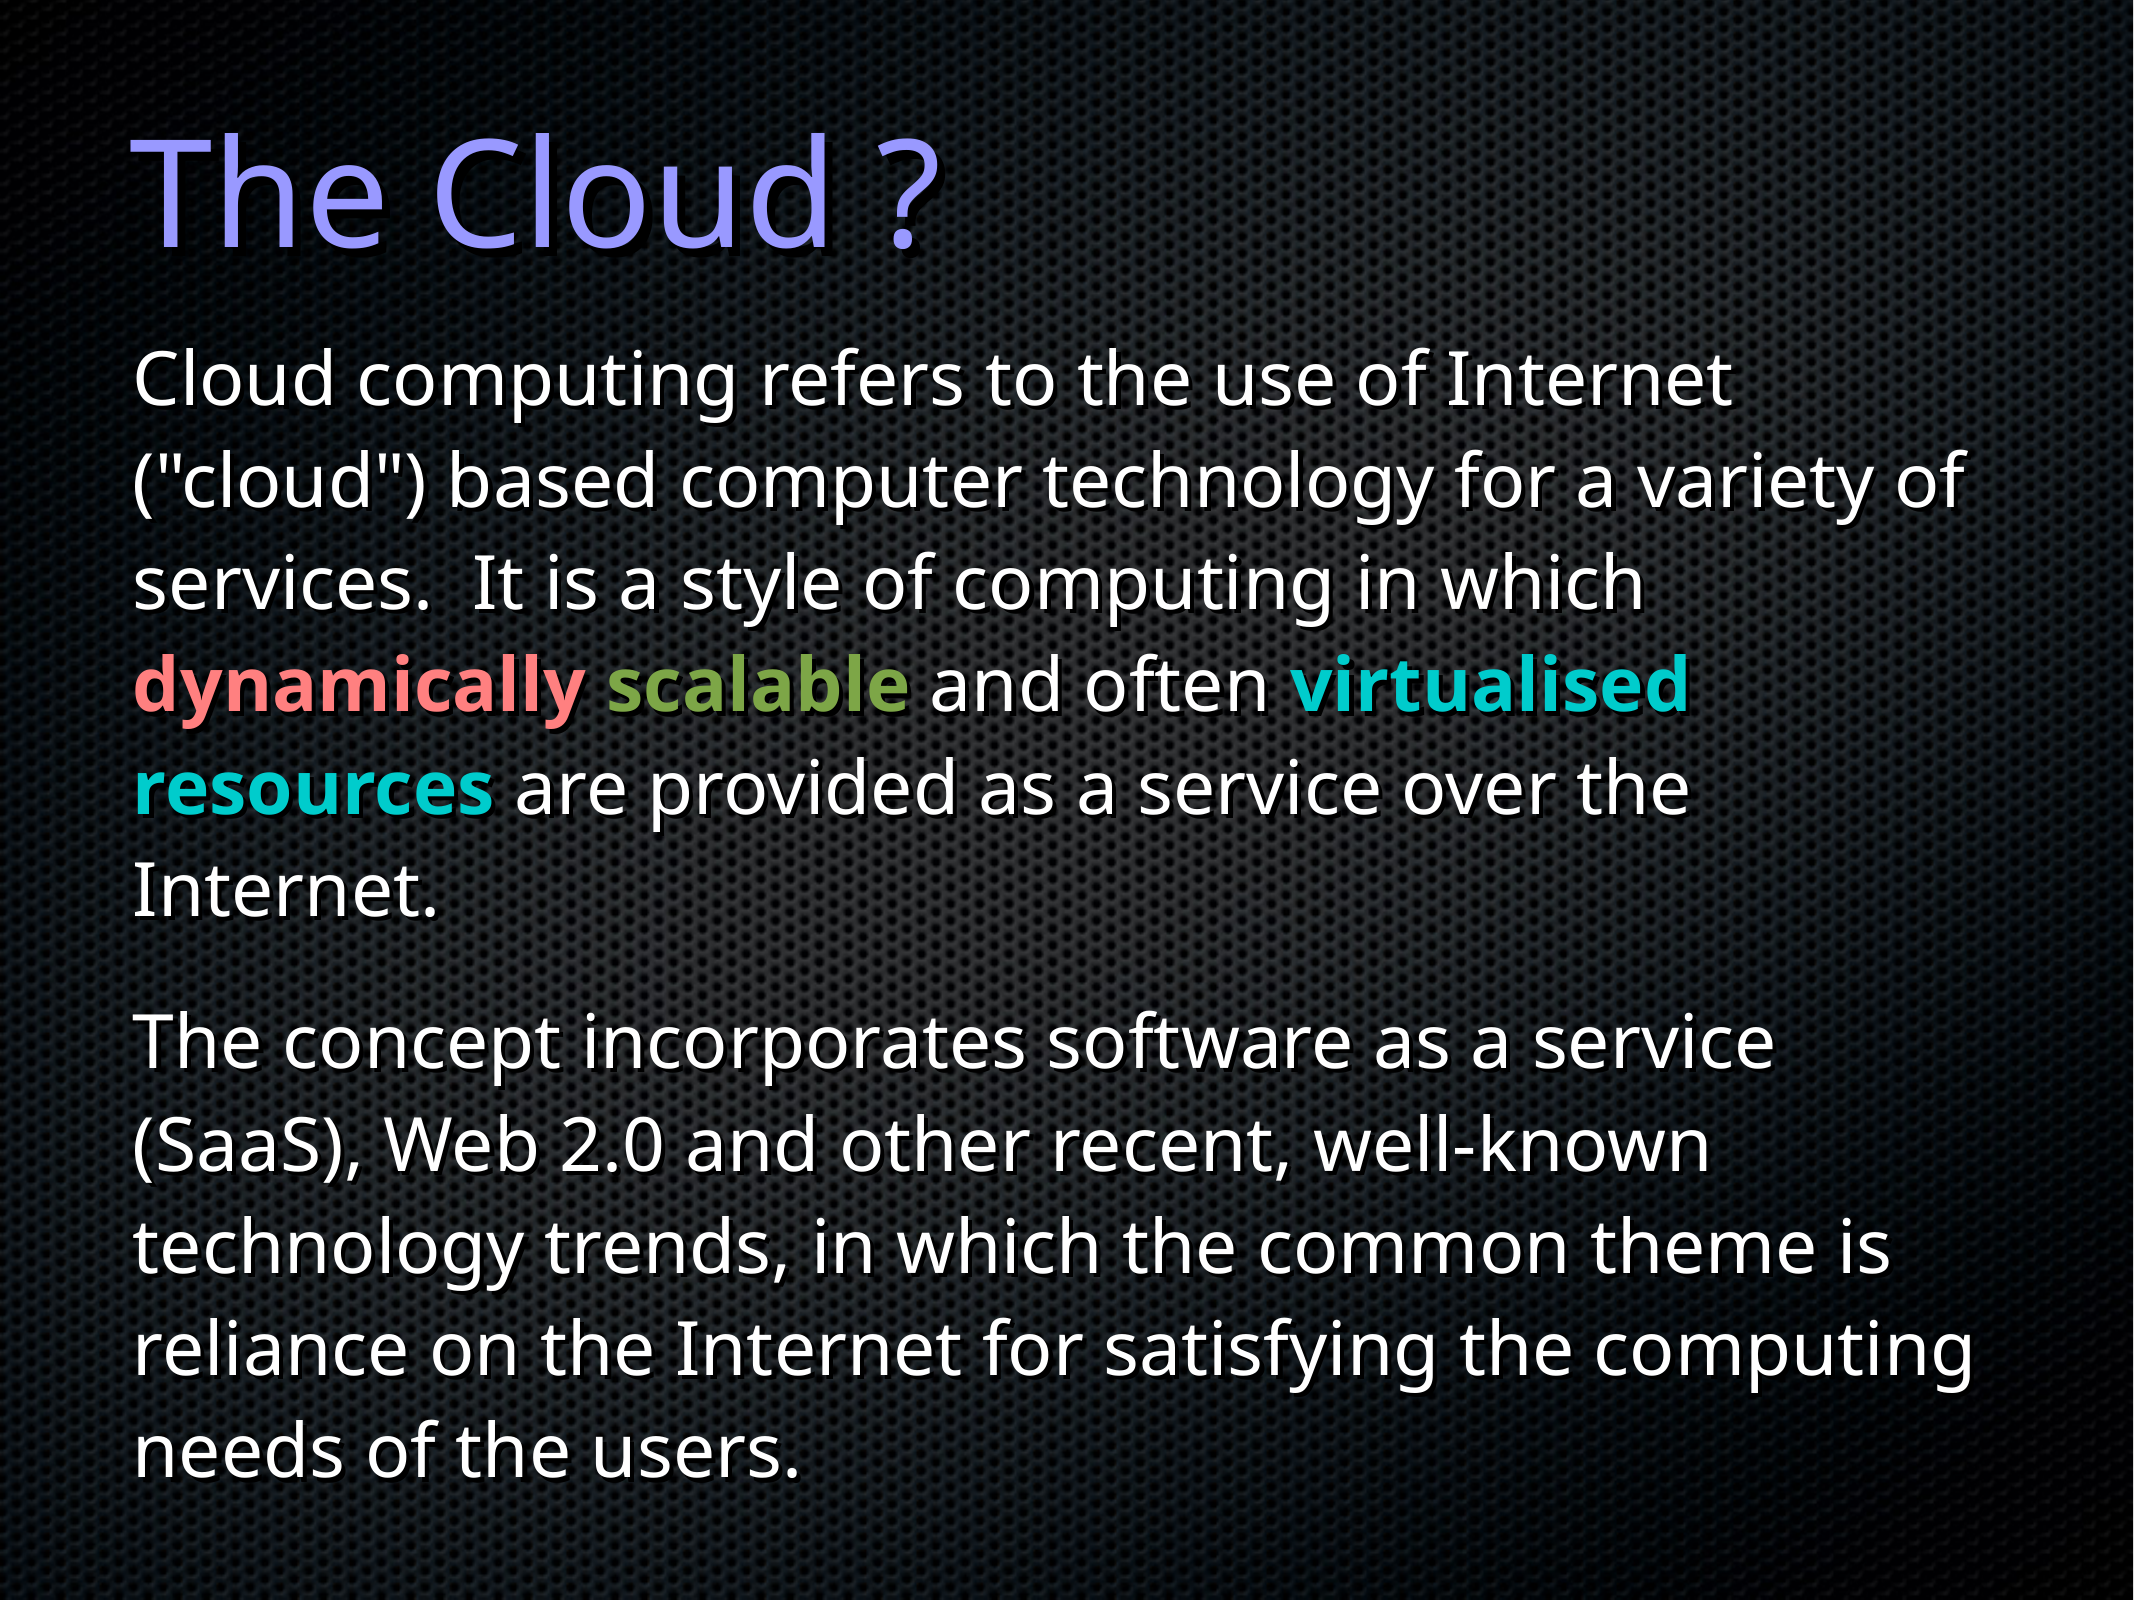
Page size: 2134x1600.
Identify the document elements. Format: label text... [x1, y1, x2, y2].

list Cloud computing refers to the use of Internet ("cloud") based computer technology for a variety of services. It is a style of computing in which dynamically scalable and often virtualised resources are provided as a service over the Internet. The concept incorporates software as a service (SaaS), Web 2.0 and other recent, well-known technology trends, in which the common theme is reliance on the Internet for satisfying the computing needs of the users. [132, 324, 2008, 1600]
title The Cloud ? [129, 41, 2005, 338]
picture [0, 0, 2134, 1600]
